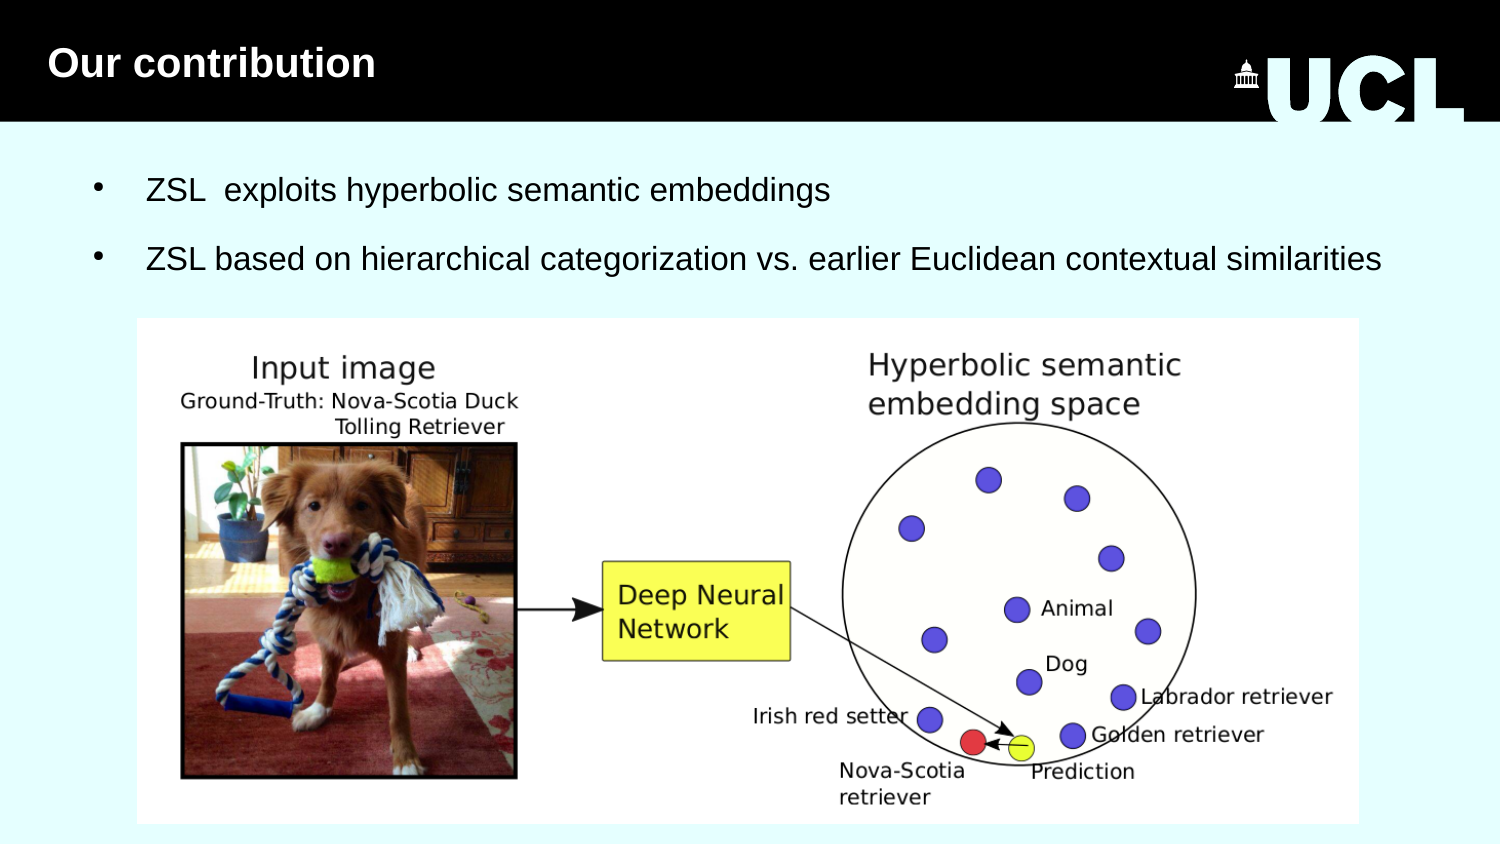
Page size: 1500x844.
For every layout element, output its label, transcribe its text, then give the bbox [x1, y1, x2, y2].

list ZSL exploits hyperbolic semantic embeddings ZSL based on hierarchical categorization vs. earlier Euclidean contextual similarities [75, 167, 1425, 658]
picture [137, 318, 1359, 825]
text_box Our contribution [47, 35, 377, 86]
text_box [0, 0, 1500, 122]
picture [1234, 59, 1259, 88]
